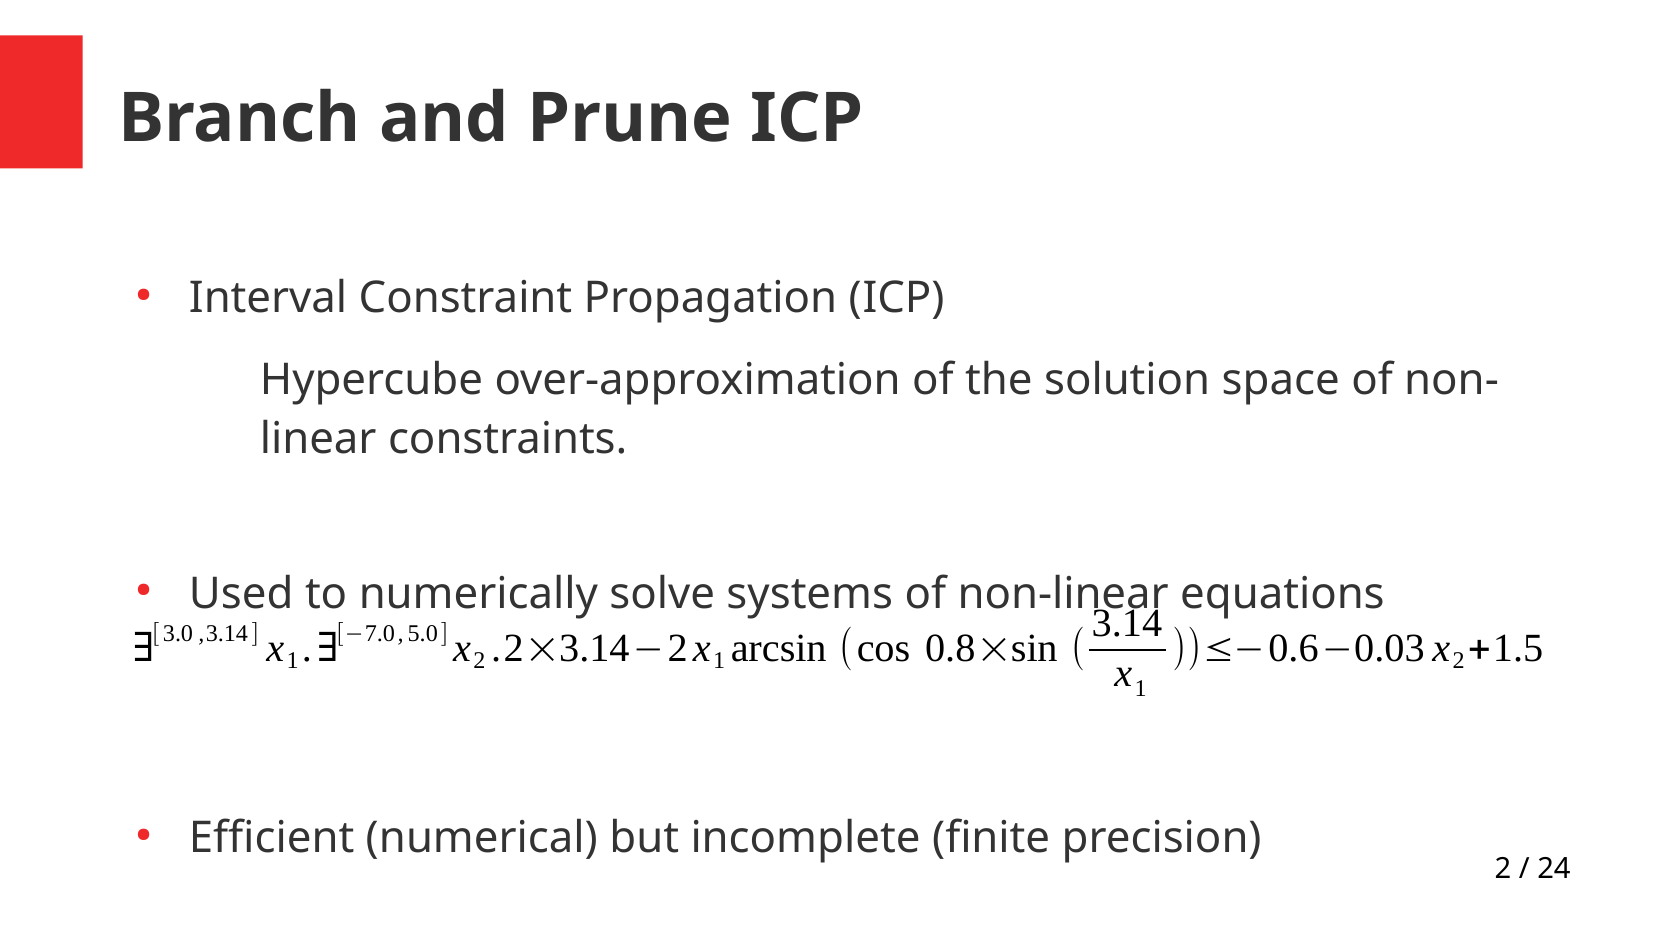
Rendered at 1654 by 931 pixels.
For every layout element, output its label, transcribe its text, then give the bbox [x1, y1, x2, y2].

list Interval Constraint Propagation (ICP) Hypercube over-approximation of the solution space of non-linear constraints. Used to numerically solve systems of non-linear equations Efficient (numerical) but incomplete (finite precision) [118, 265, 1536, 806]
title Branch and Prune ICP [118, 37, 1571, 193]
chart [122, 601, 1554, 702]
